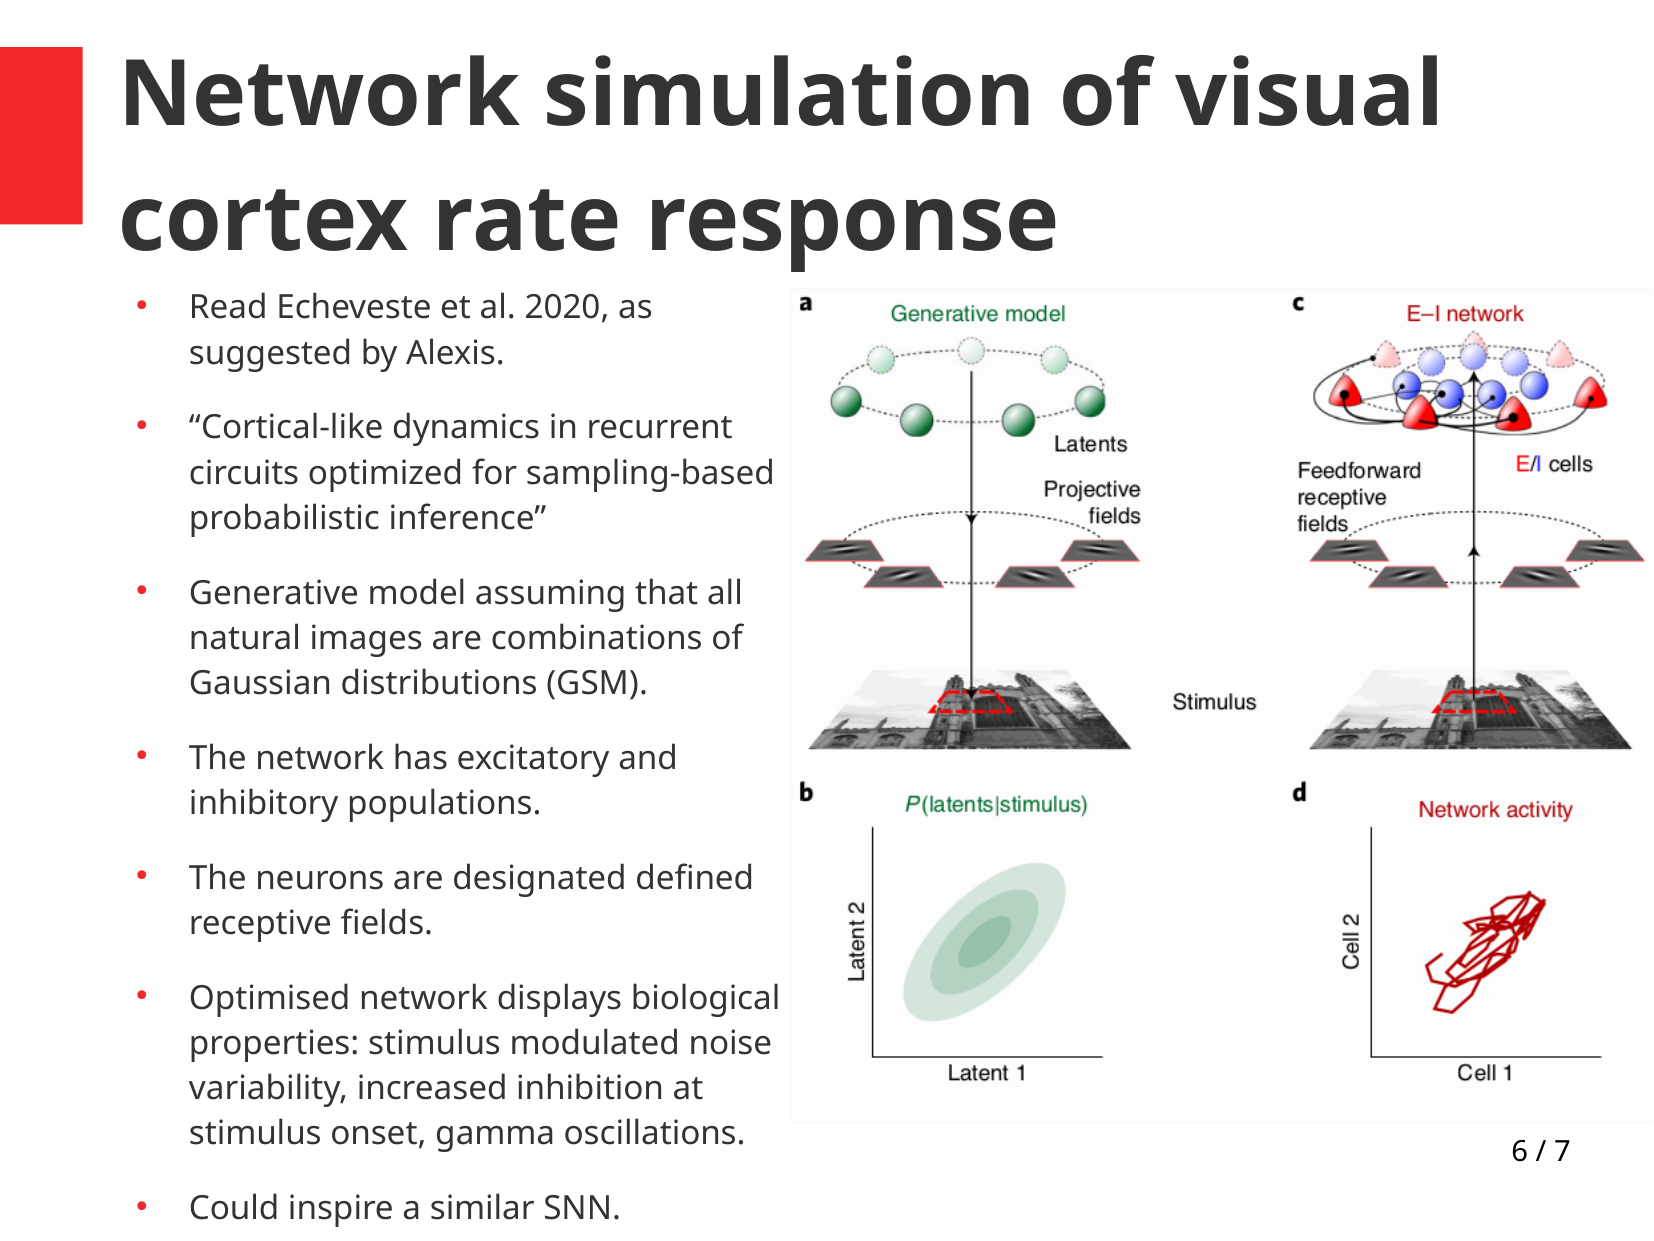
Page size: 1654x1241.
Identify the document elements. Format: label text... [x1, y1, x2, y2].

title Network simulation of visual cortex rate response [118, 45, 1571, 260]
list Read Echeveste et al. 2020, as suggested by Alexis. “Cortical-like dynamics in recurrent circuits optimized for sampling-based probabilistic inference” Generative model assuming that all natural images are combinations of Gaussian distributions (GSM). The network has excitatory and inhibitory populations. The neurons are designated defined receptive fields. Optimised network displays biological properties: stimulus modulated noise variability, increased inhibition at stimulus onset, gamma oscillations. Could inspire a similar SNN. [118, 283, 810, 1193]
picture [791, 288, 1654, 1123]
